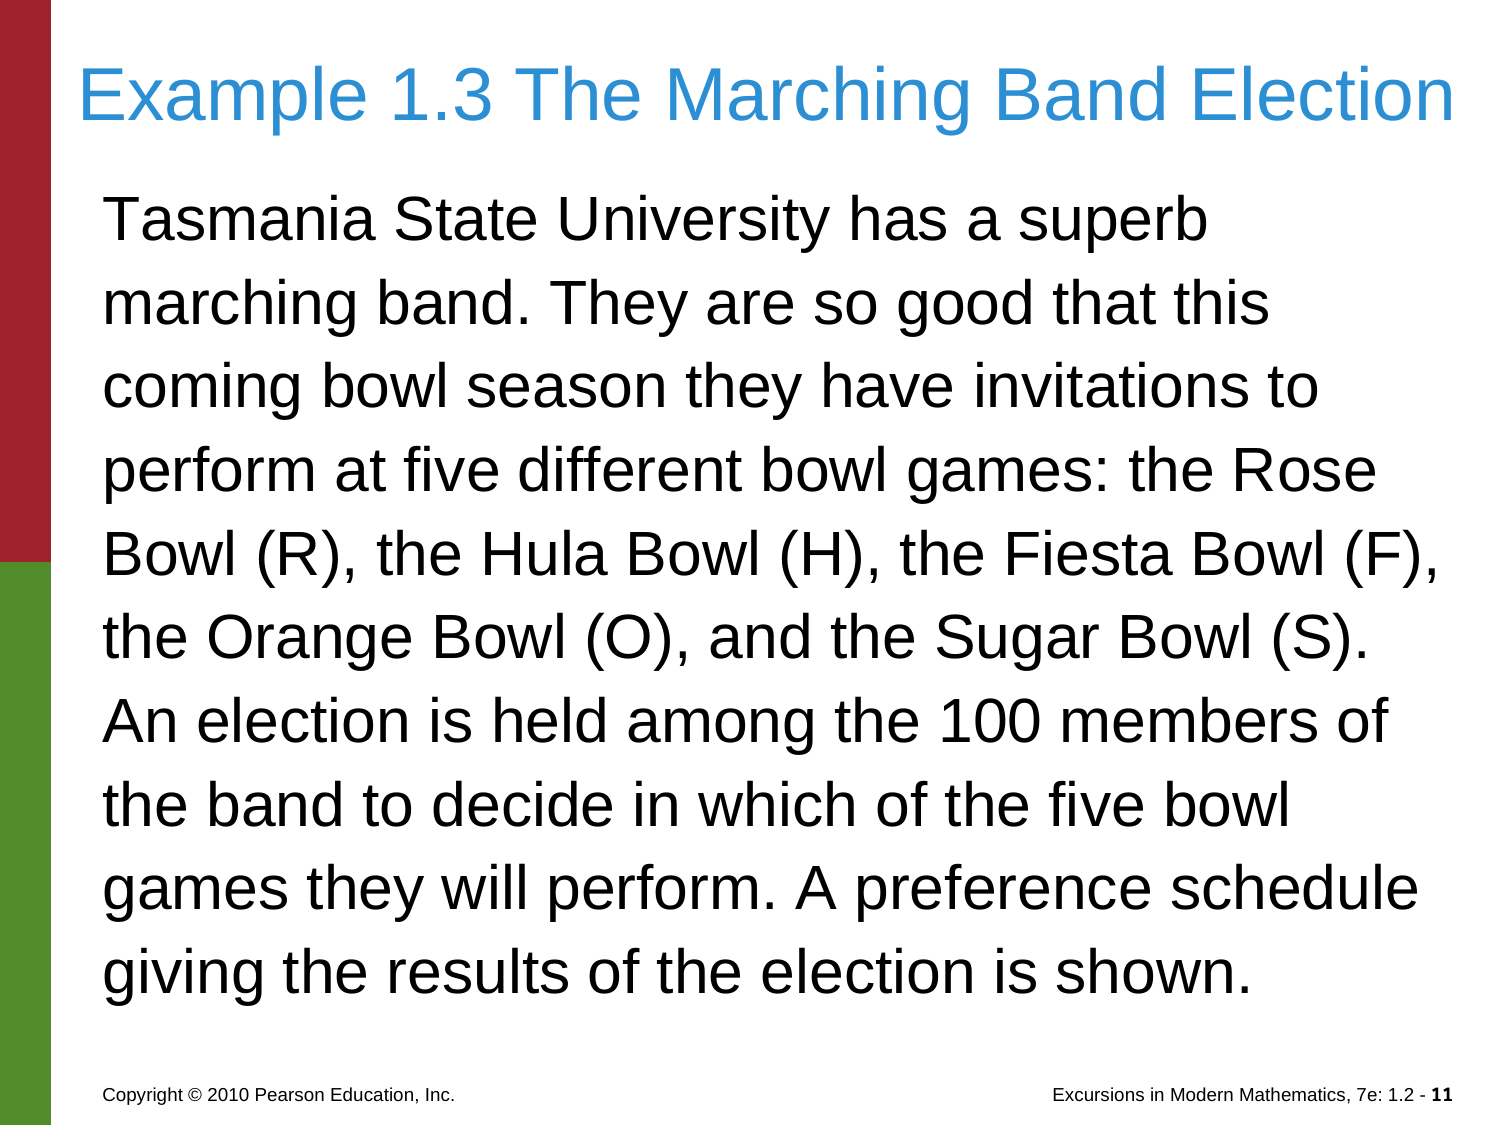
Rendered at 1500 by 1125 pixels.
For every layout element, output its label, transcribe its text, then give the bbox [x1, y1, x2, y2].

text_box Example 1.3 The Marching Band Election [62, 37, 1475, 143]
list Tasmania State University has a superb marching band. They are so good that this coming bowl season they have invitations to perform at five different bowl games: the Rose Bowl (R), the Hula Bowl (H), the Fiesta Bowl (F), the Orange Bowl (O), and the Sugar Bowl (S). An election is held among the 100 members of the band to decide in which of the five bowl games they will perform. A preference schedule giving the results of the election is shown. [87, 162, 1463, 1077]
